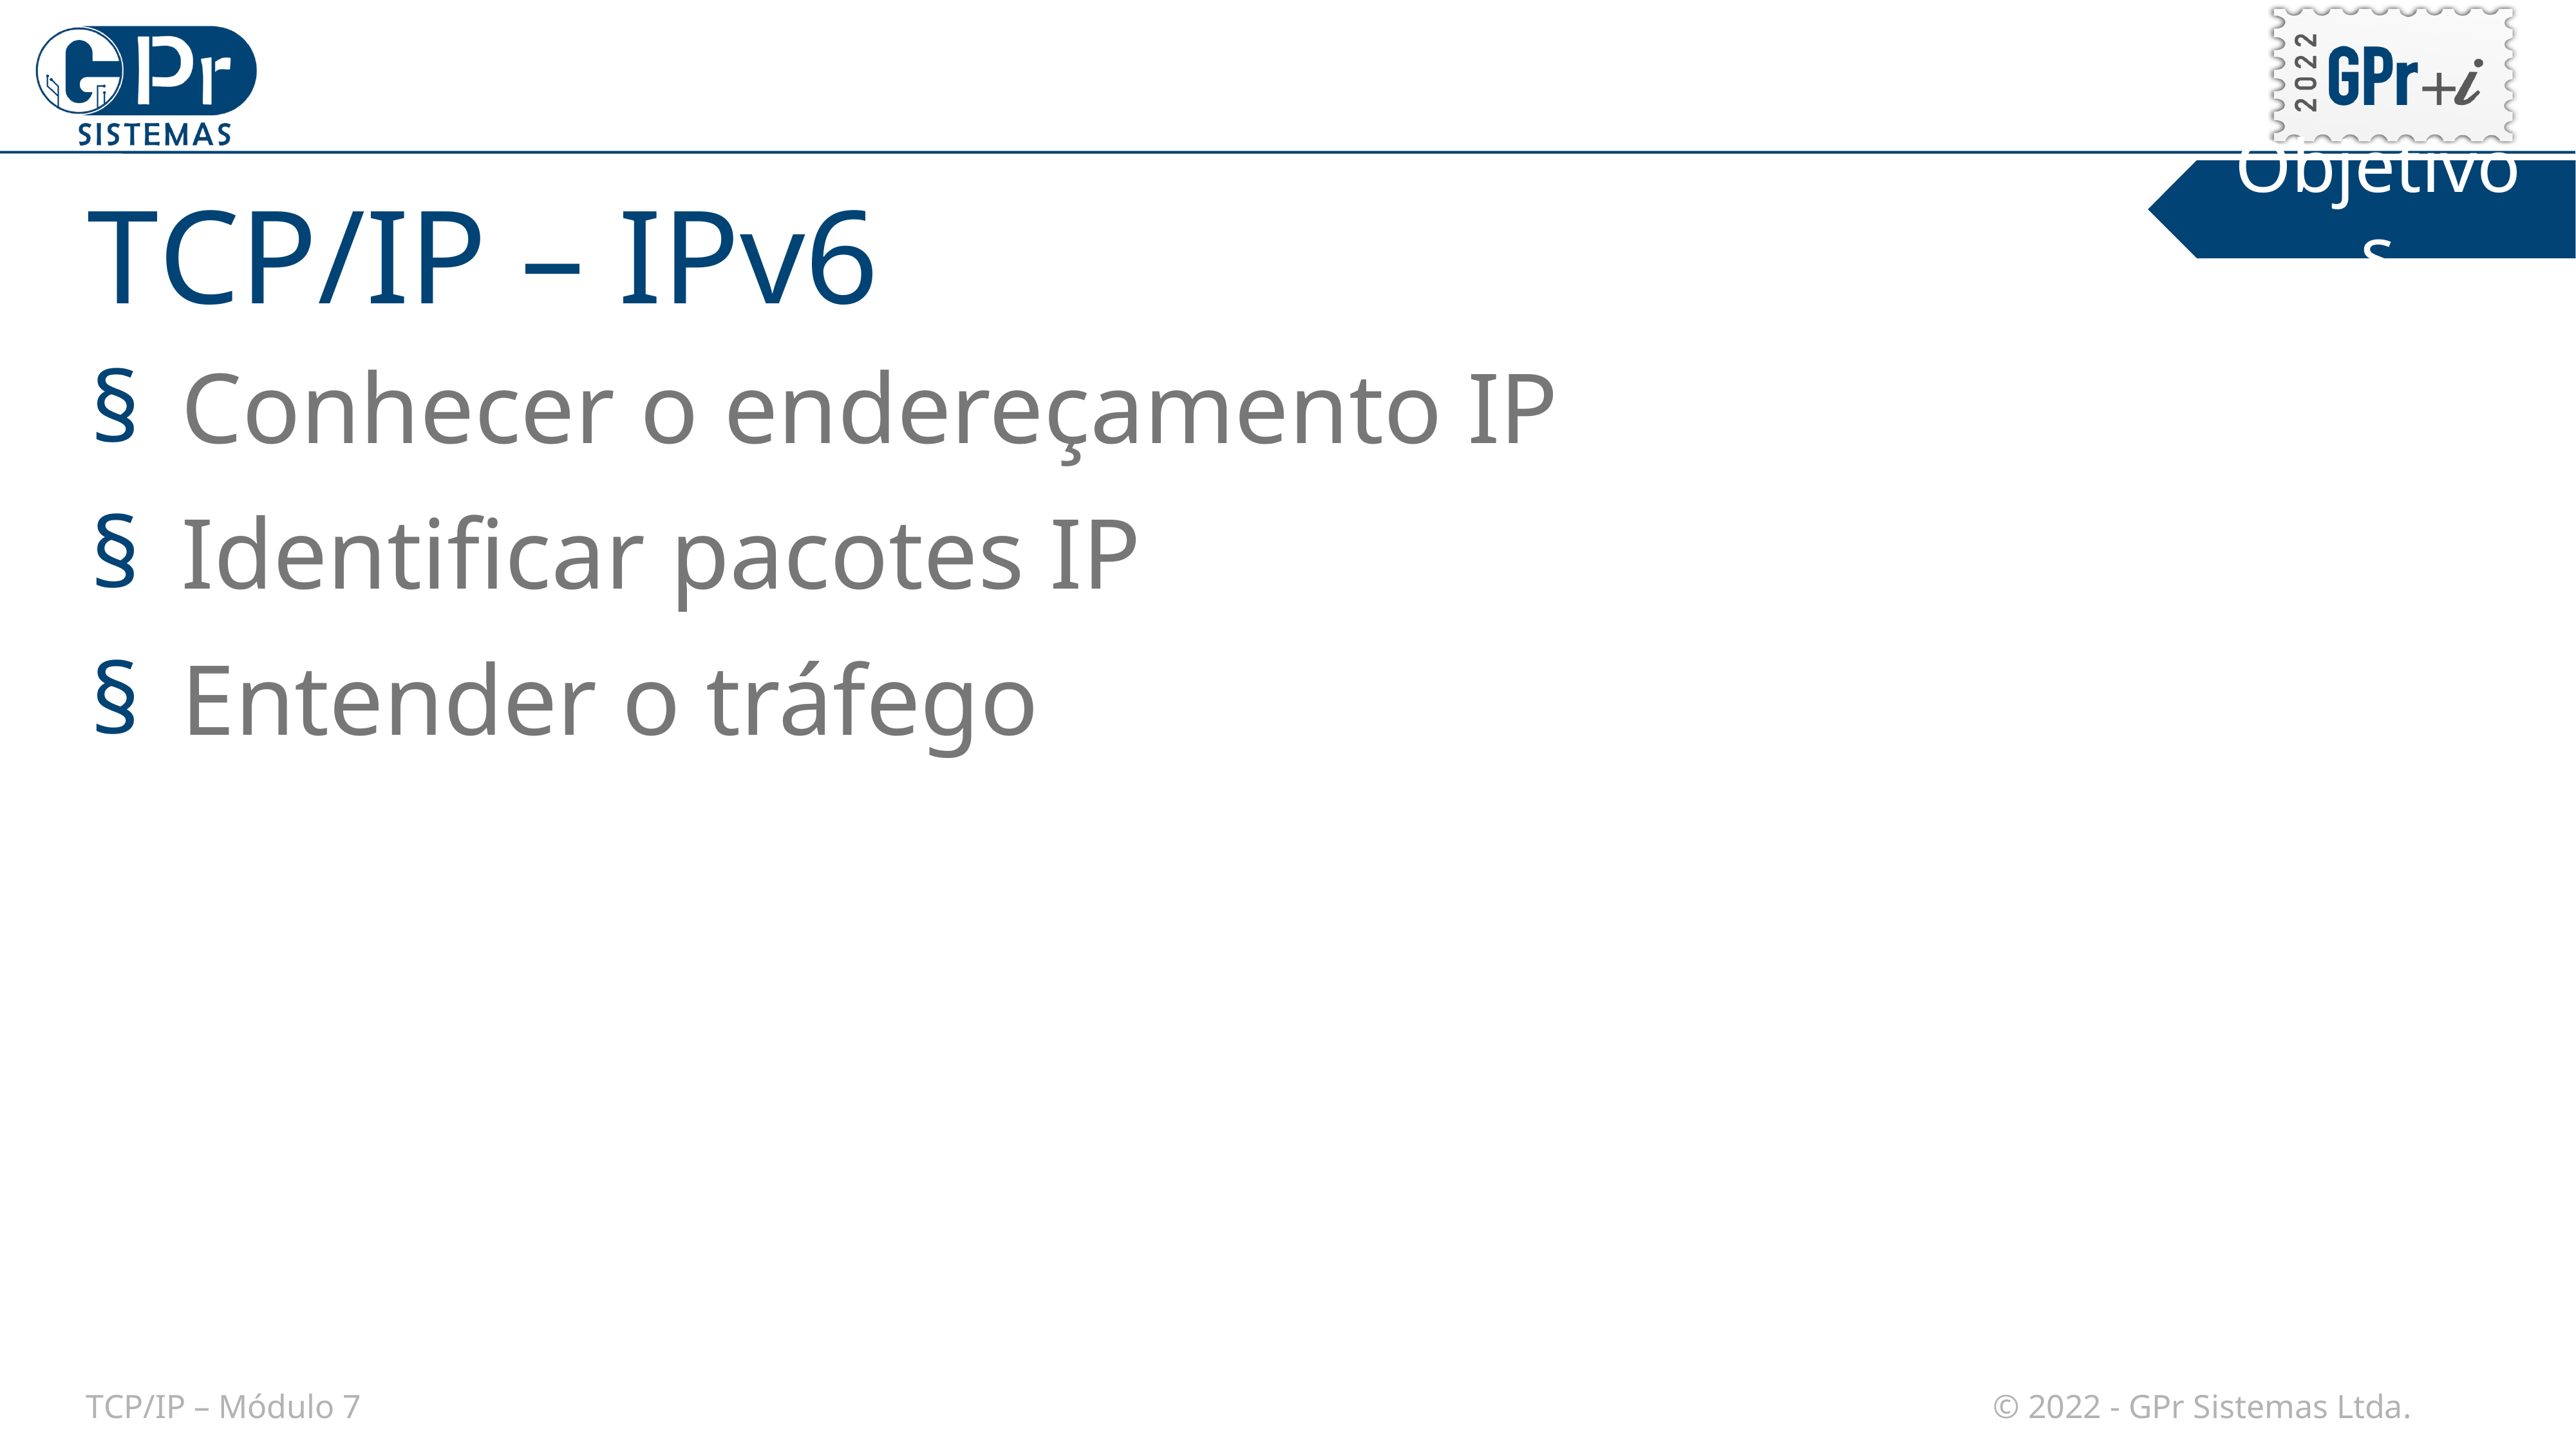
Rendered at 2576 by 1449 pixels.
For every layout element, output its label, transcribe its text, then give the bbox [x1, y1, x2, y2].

text_box [2380, 160, 2576, 258]
picture [34, 26, 257, 147]
text_box [2148, 160, 2368, 258]
text_box Objetivos [2219, 157, 2537, 256]
picture [2268, 4, 2519, 145]
list TCP/IP – IPv6 [81, 169, 2496, 343]
list Conhecer o endereçamento IP Identificar pacotes IP Entender o tráfego [80, 319, 2496, 1382]
